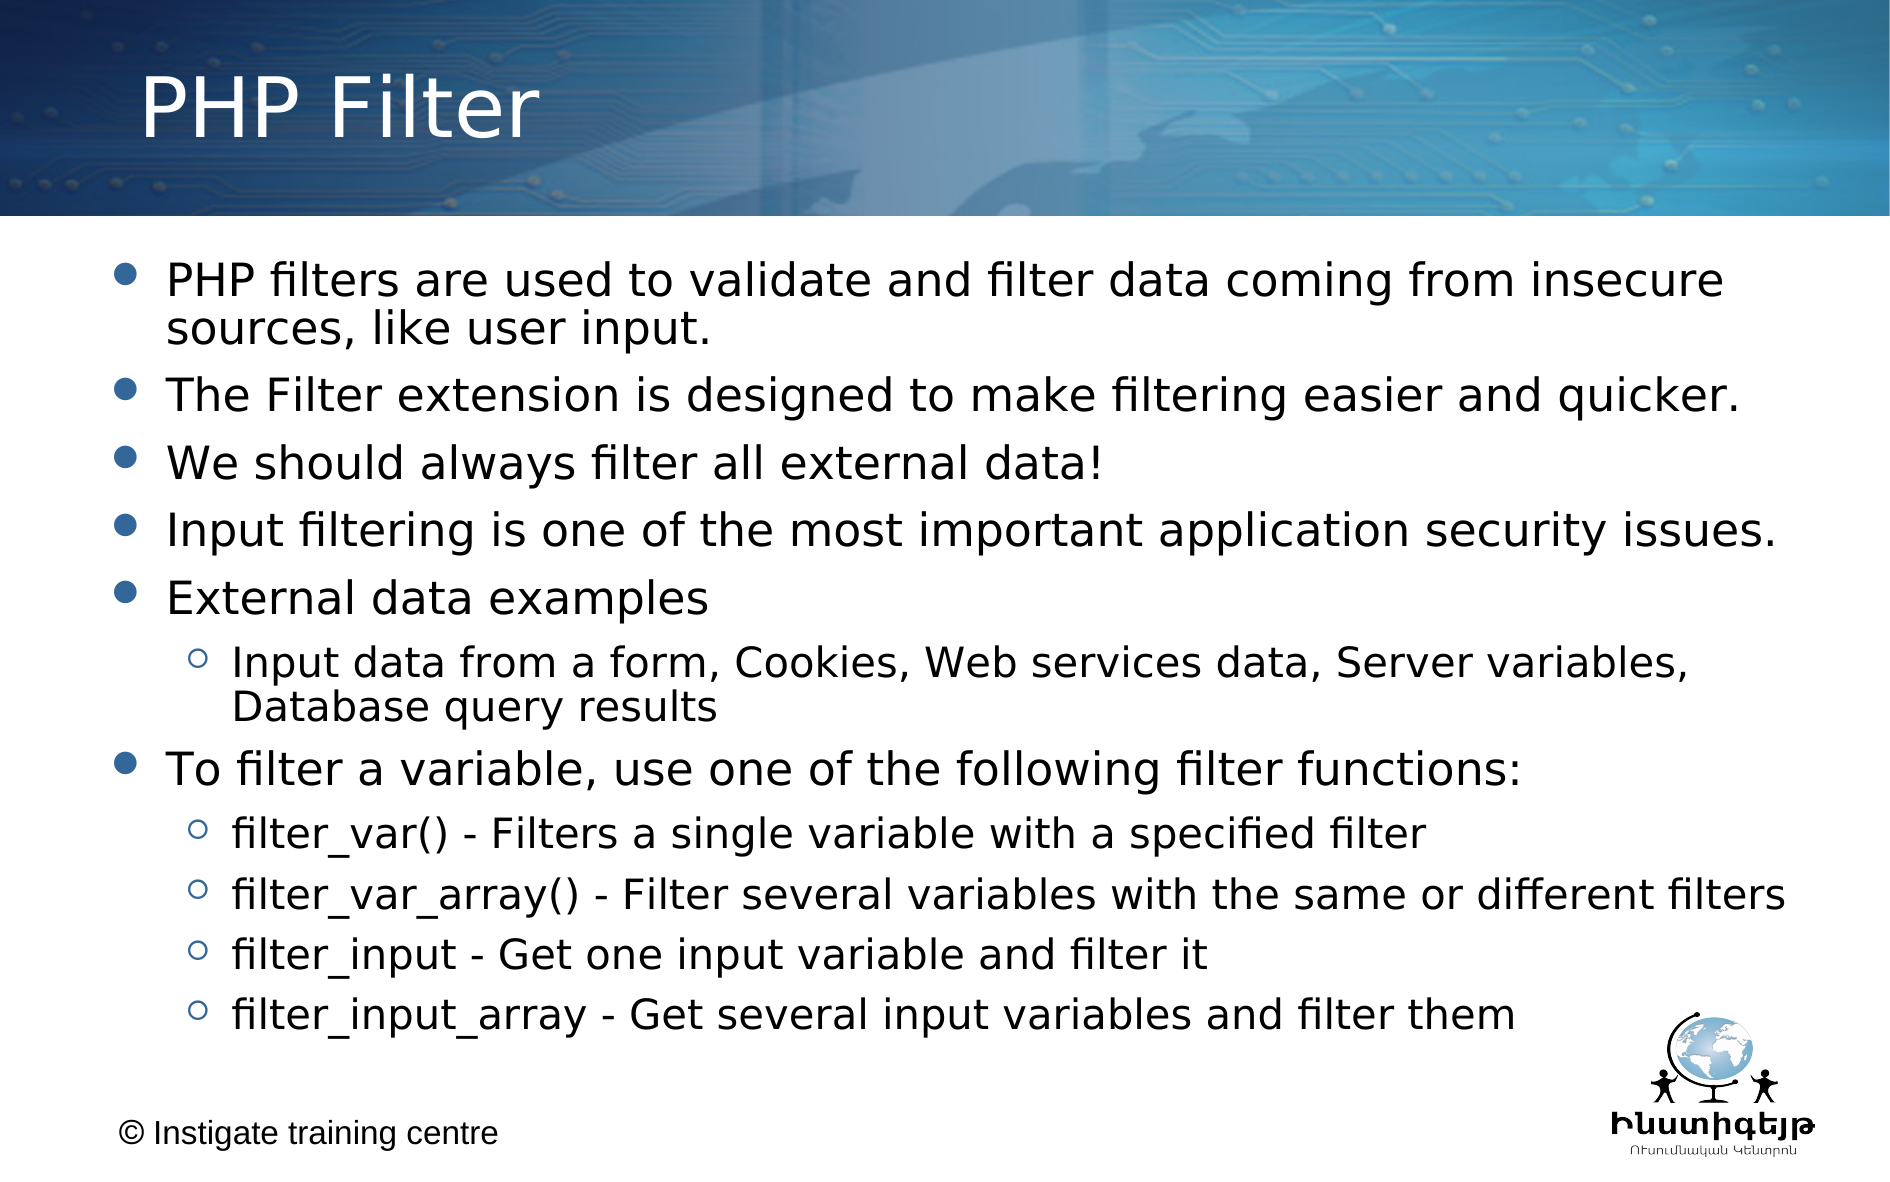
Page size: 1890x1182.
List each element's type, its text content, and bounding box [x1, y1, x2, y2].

picture [0, 0, 1890, 216]
picture [1612, 1012, 1815, 1157]
list PHP filters are used to validate and filter data coming from insecure sources, like user input. The Filter extension is designed to make filtering easier and quicker. We should always filter all external data! Input filtering is one of the most important application security issues. External data examples Input data from a form, Cookies, Web services data, Server variables, Database query results To filter a variable, use one of the following filter functions: filter_var() - Filters a single variable with a specified filter filter_var_array() - Filter several variables with the same or different filters filter_input - Get one input variable and filter it filter_input_array - Get several input variables and filter them [110, 258, 1801, 284]
